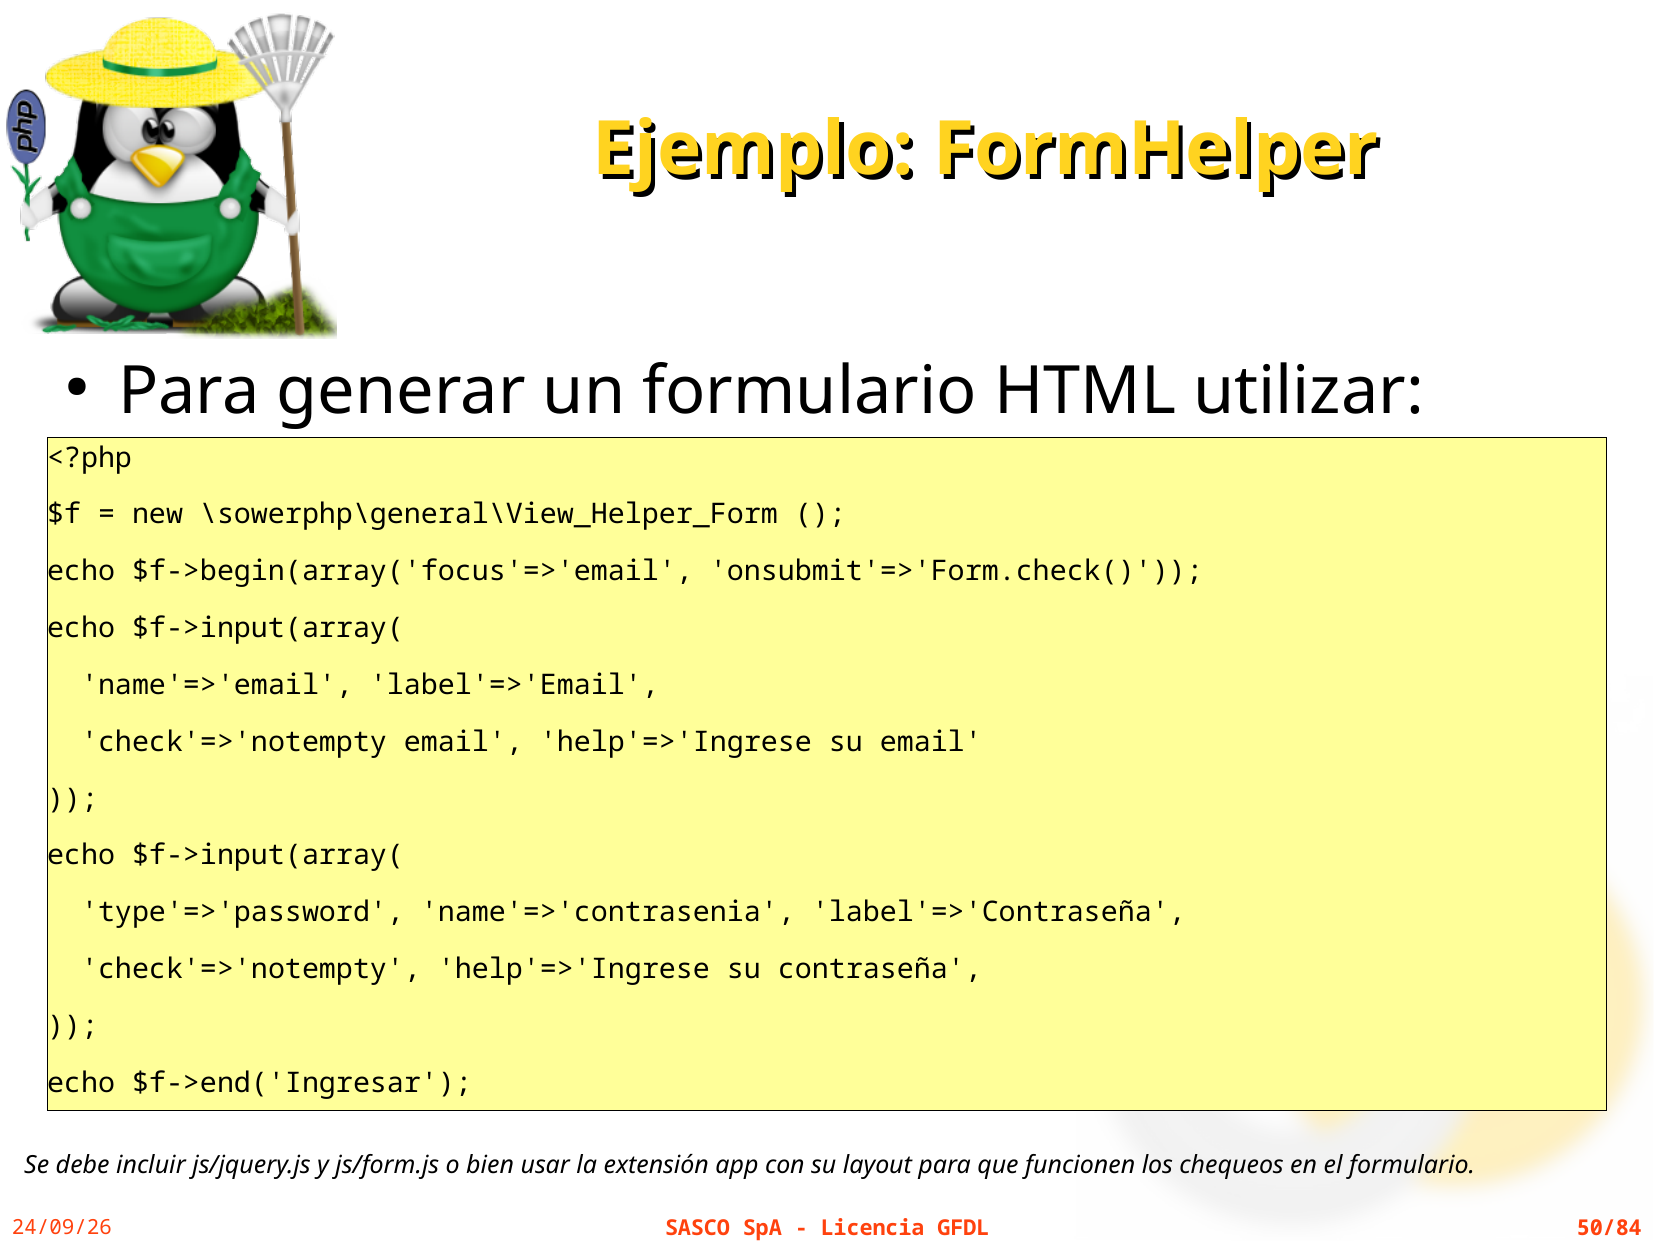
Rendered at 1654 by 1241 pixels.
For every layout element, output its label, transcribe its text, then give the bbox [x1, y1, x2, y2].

list <?php $f = new \sowerphp\general\View_Helper_Form (); echo $f->begin(array('focus'=>'email', 'onsubmit'=>'Form.check()')); echo $f->input(array( 'name'=>'email', 'label'=>'Email', 'check'=>'notempty email', 'help'=>'Ingrese su email' )); echo $f->input(array( 'type'=>'password', 'name'=>'contrasenia', 'label'=>'Contraseña', 'check'=>'notempty', 'help'=>'Ingrese su contraseña', )); echo $f->end('Ingresar'); [47, 437, 1607, 1111]
picture [1074, 657, 1654, 1241]
text_box Se debe incluir js/jquery.js y js/form.js o bien usar la extensión app con su layout para que funcionen los chequeos en el formulario. [9, 1138, 1467, 1184]
picture [4, 5, 337, 339]
list Para generar un formulario HTML utilizar: [47, 342, 1607, 437]
title Ejemplo: FormHelper [366, 35, 1607, 257]
